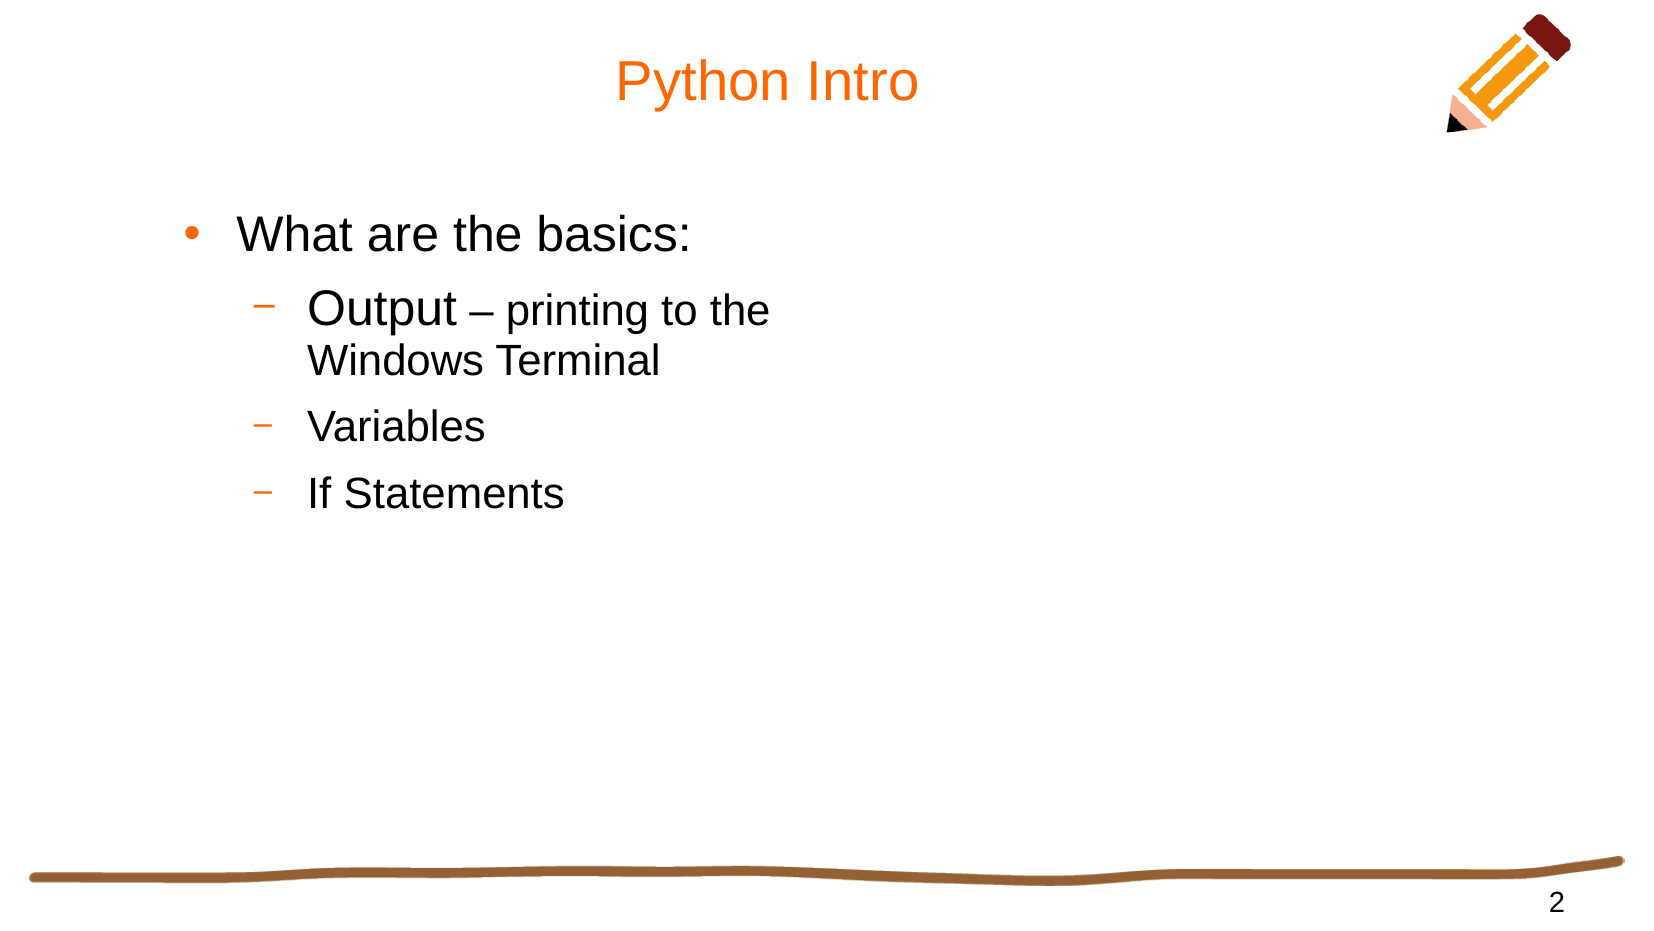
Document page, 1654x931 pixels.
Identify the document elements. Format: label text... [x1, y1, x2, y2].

title Python Intro [88, 29, 1447, 133]
list What are the basics: Output – printing to the Windows Terminal Variables If Statements [165, 206, 886, 857]
picture [29, 856, 1625, 886]
picture [1446, 14, 1571, 133]
